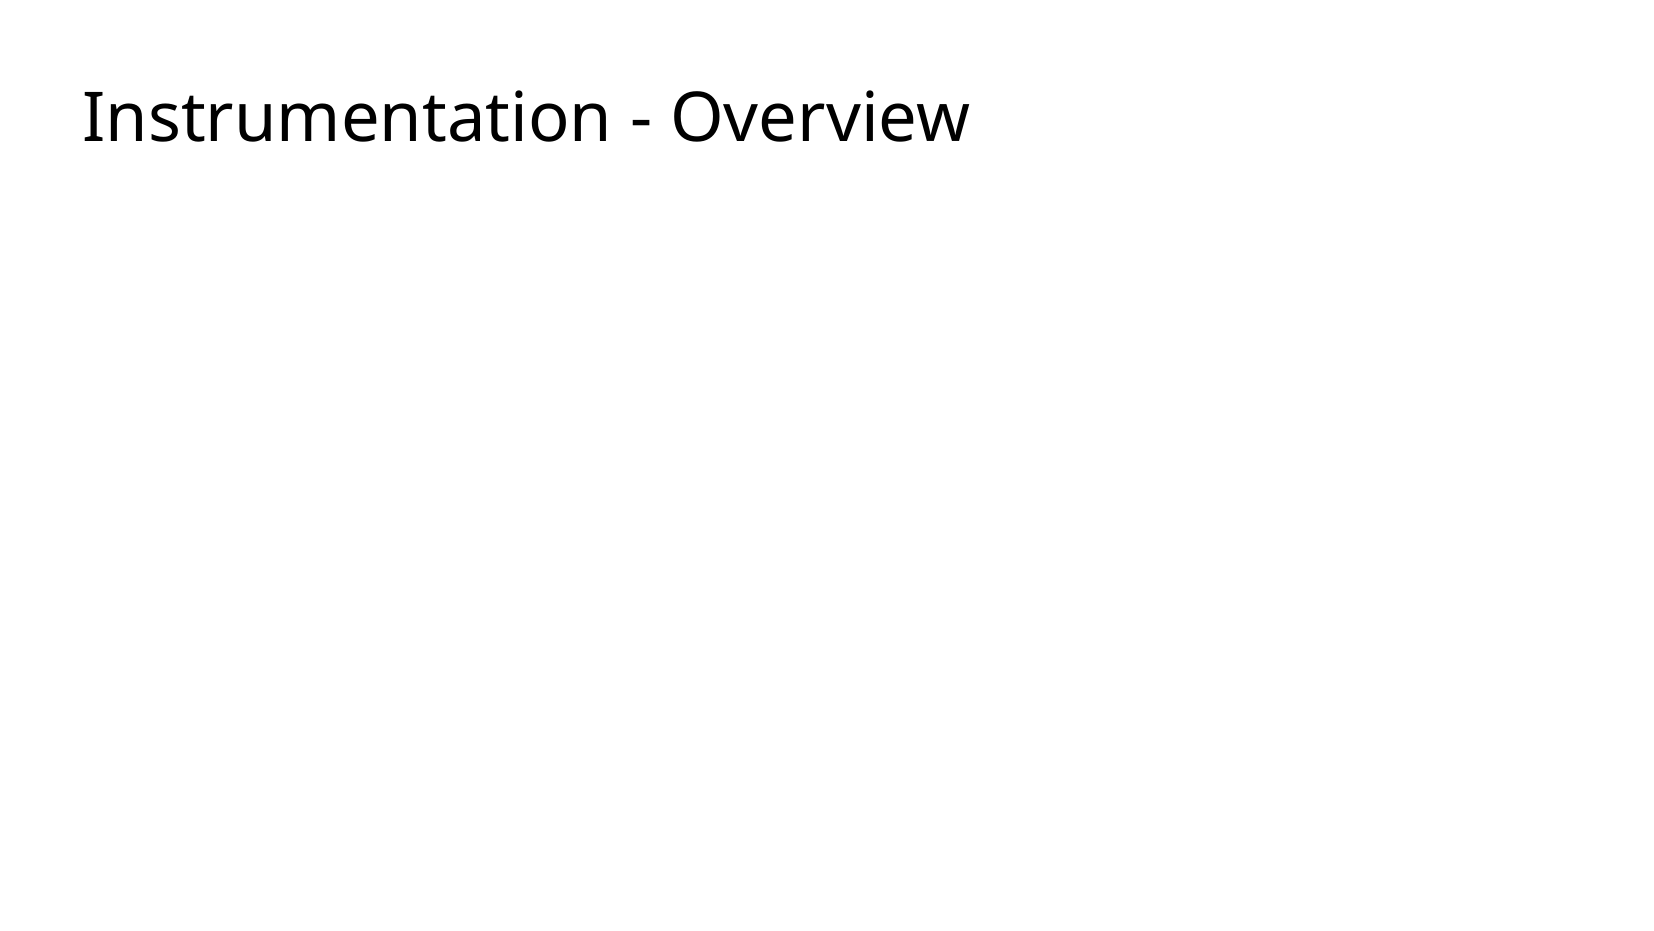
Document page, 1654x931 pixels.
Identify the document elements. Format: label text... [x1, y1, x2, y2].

title Instrumentation - Overview [82, 37, 1571, 193]
